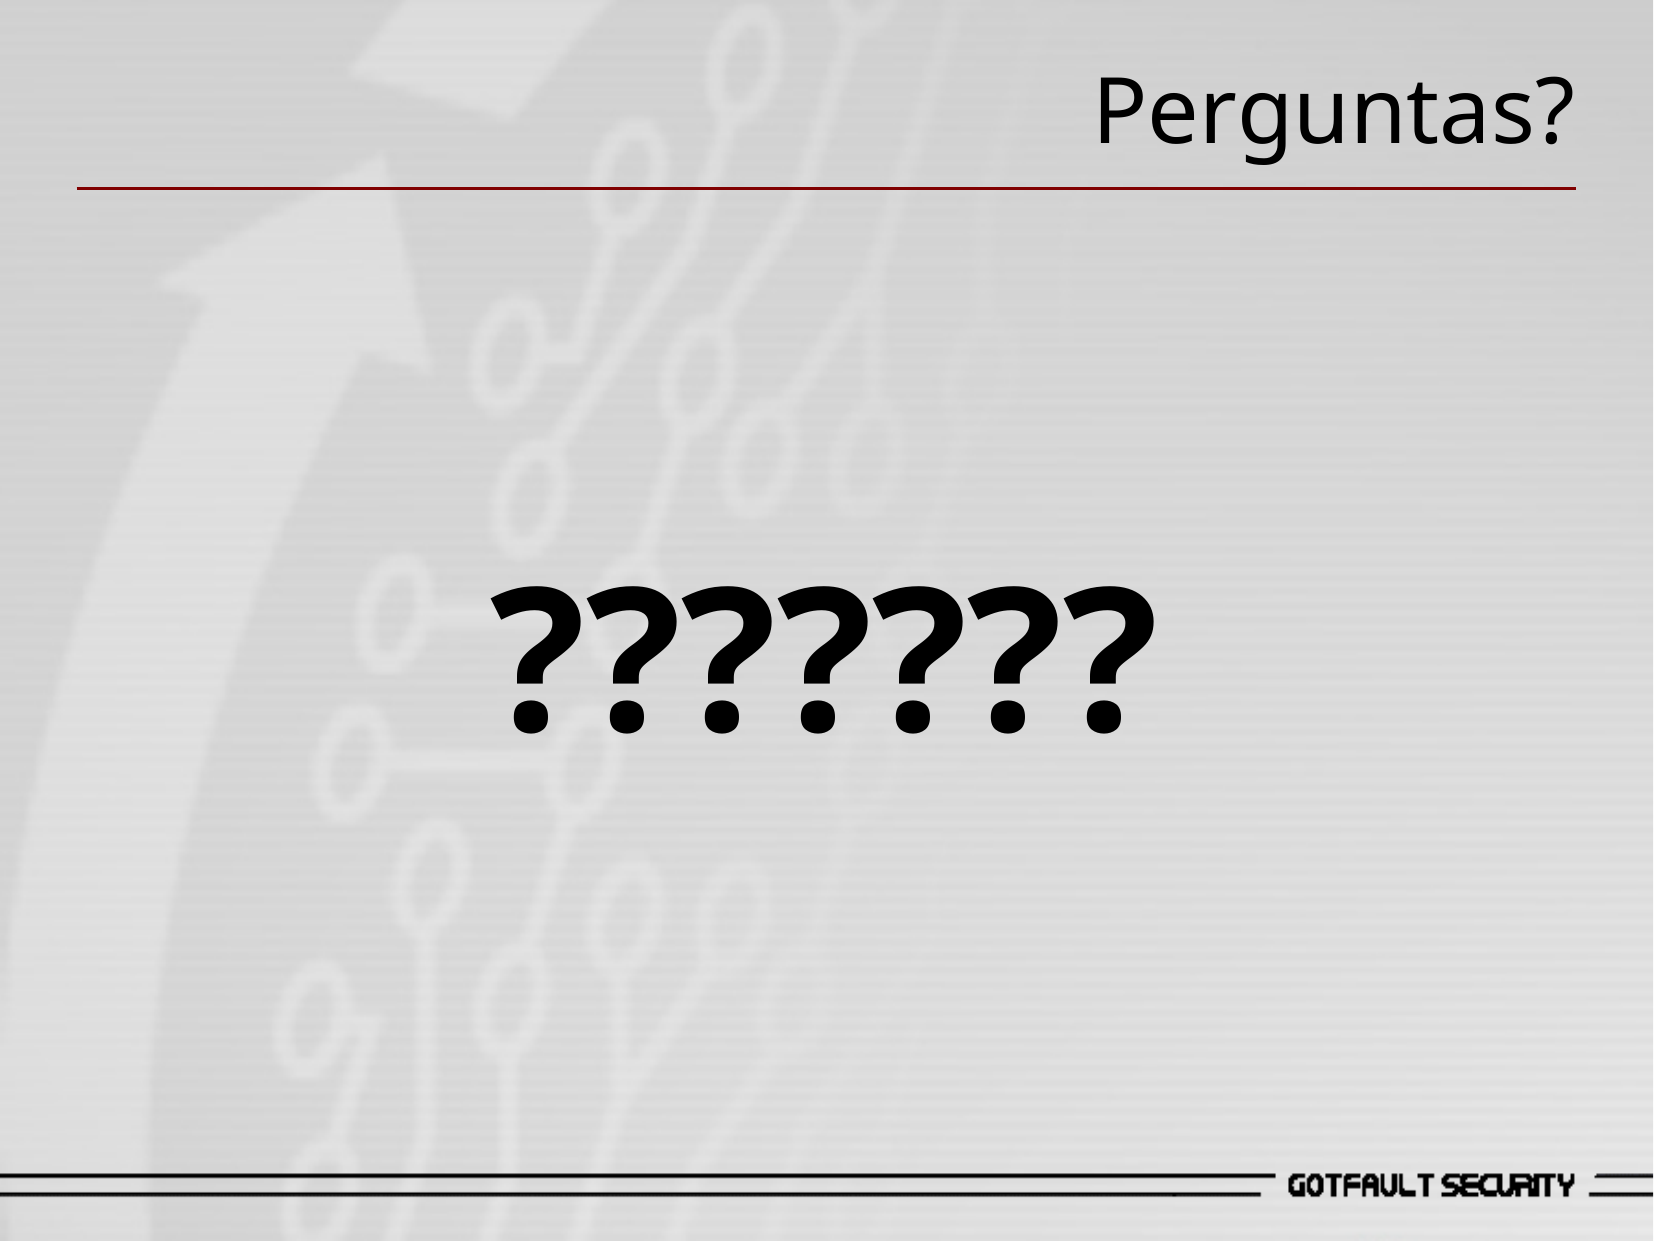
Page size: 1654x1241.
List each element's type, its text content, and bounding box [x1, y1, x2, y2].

text_box ??????? [75, 509, 1576, 836]
picture [0, 0, 1654, 1241]
text_box Perguntas? [15, 38, 1591, 196]
